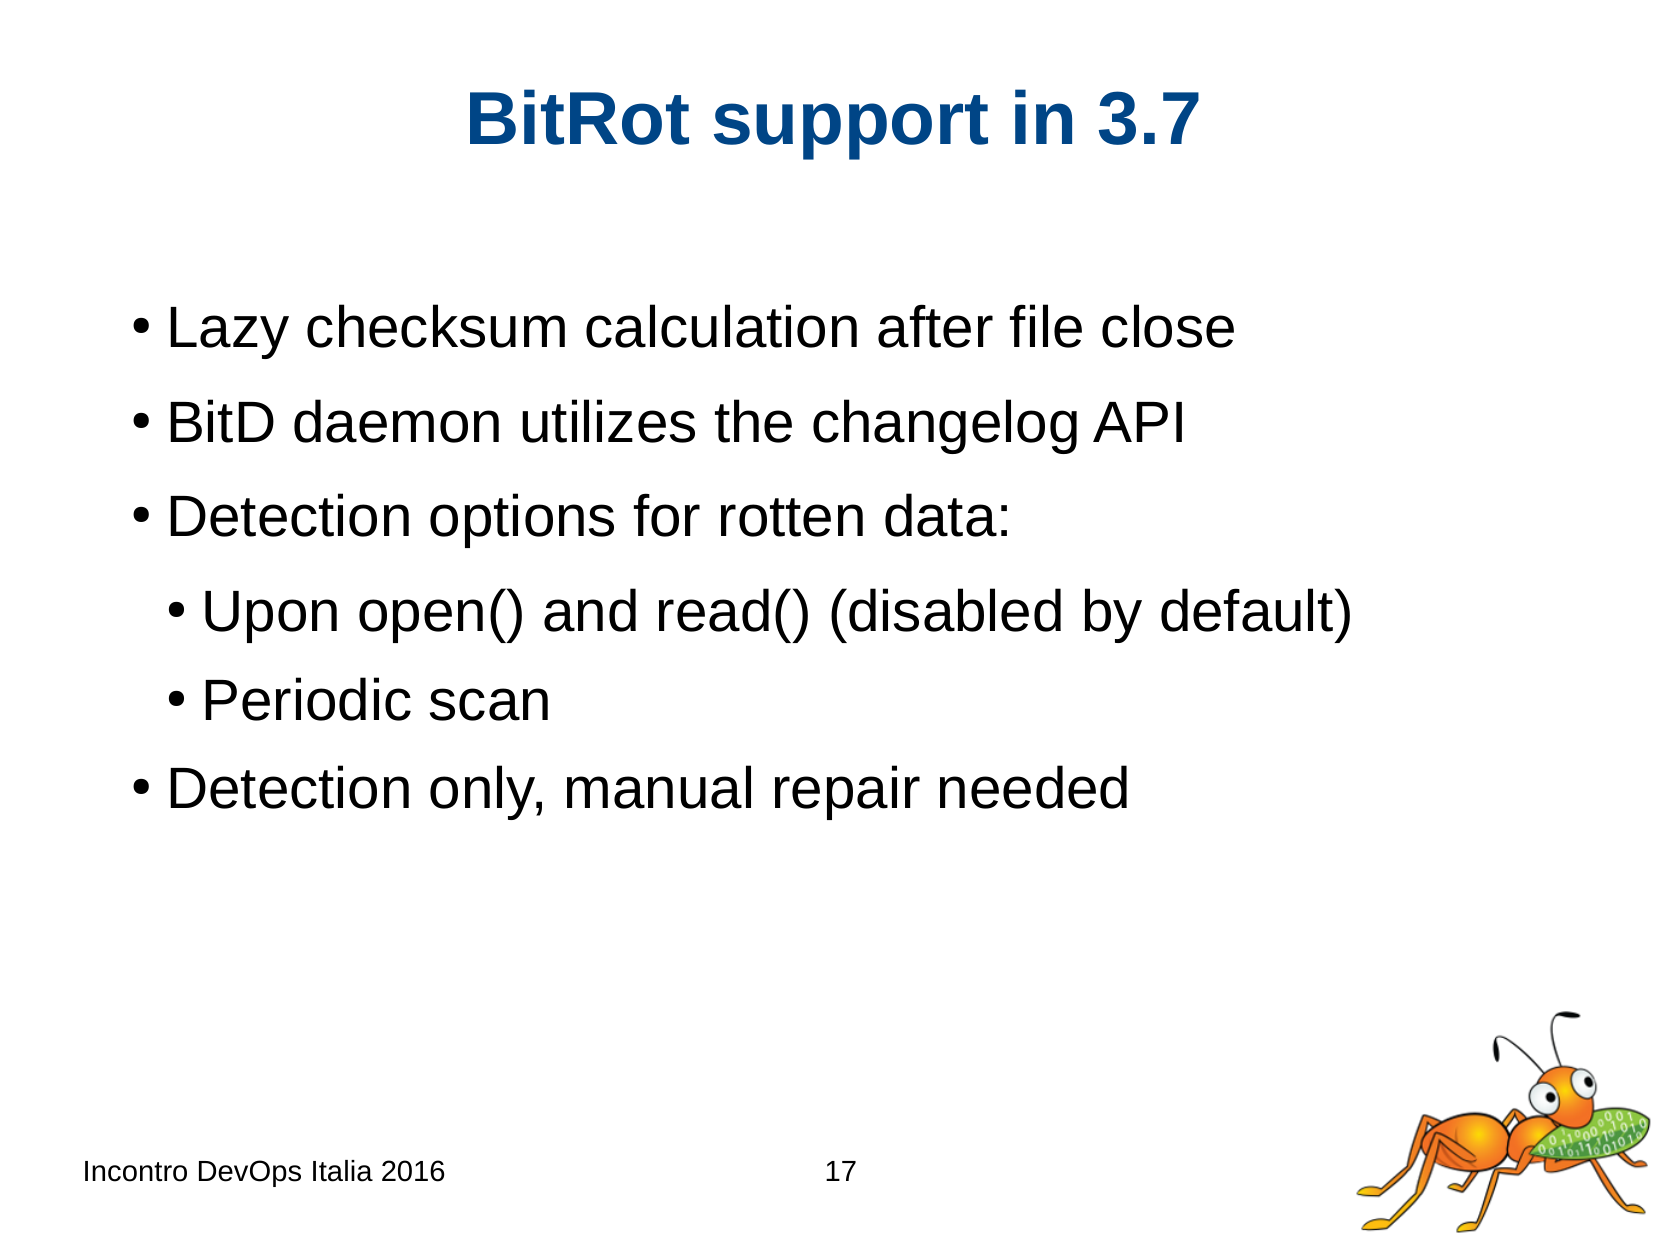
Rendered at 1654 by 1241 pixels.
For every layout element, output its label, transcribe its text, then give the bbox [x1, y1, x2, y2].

title BitRot support in 3.7 [90, 15, 1579, 223]
list Lazy checksum calculation after file close BitD daemon utilizes the changelog API Detection options for rotten data: Upon open() and read() (disabled by default) Periodic scan Detection only, manual repair needed [130, 294, 1619, 1120]
picture [1353, 1009, 1654, 1235]
